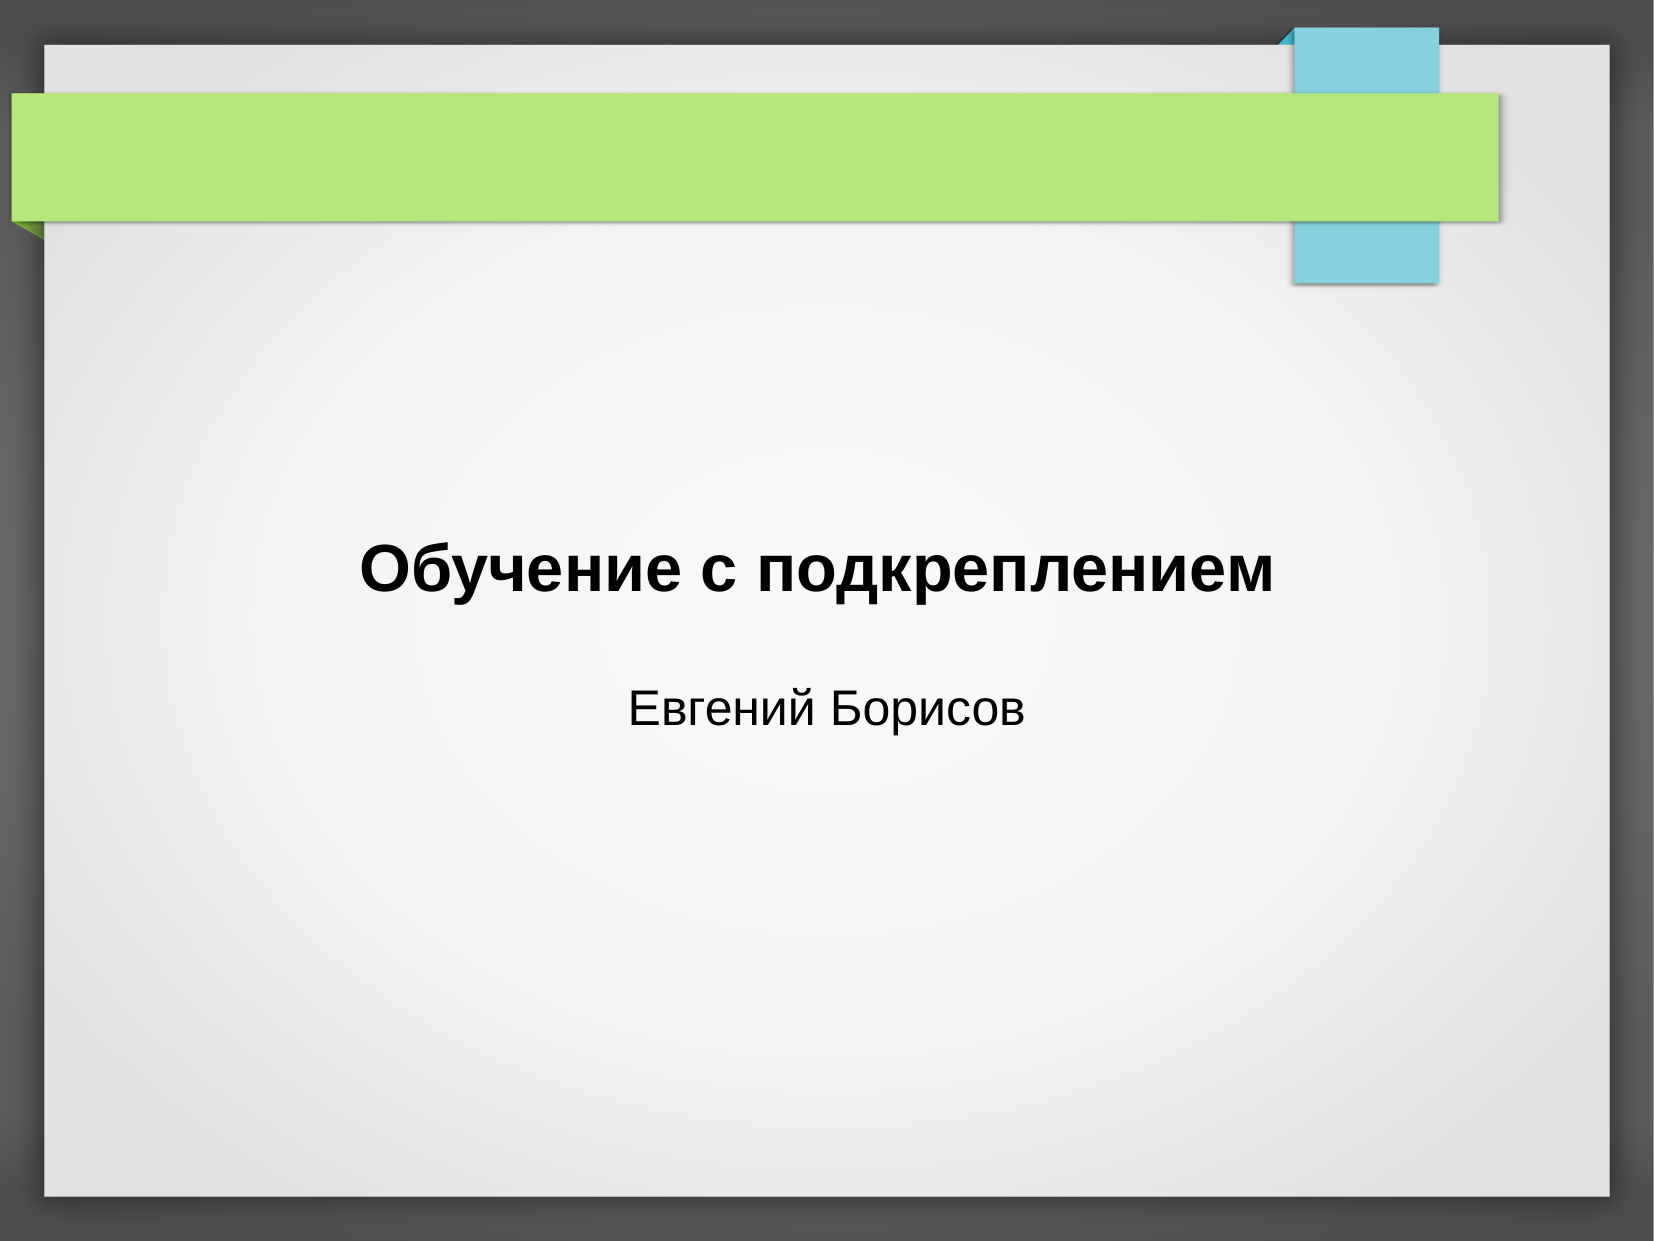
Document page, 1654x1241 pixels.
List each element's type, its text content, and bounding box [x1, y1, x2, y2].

picture [0, 0, 1654, 1241]
subtitle Обучение с подкреплением Евгений Борисов [82, 290, 1571, 1010]
